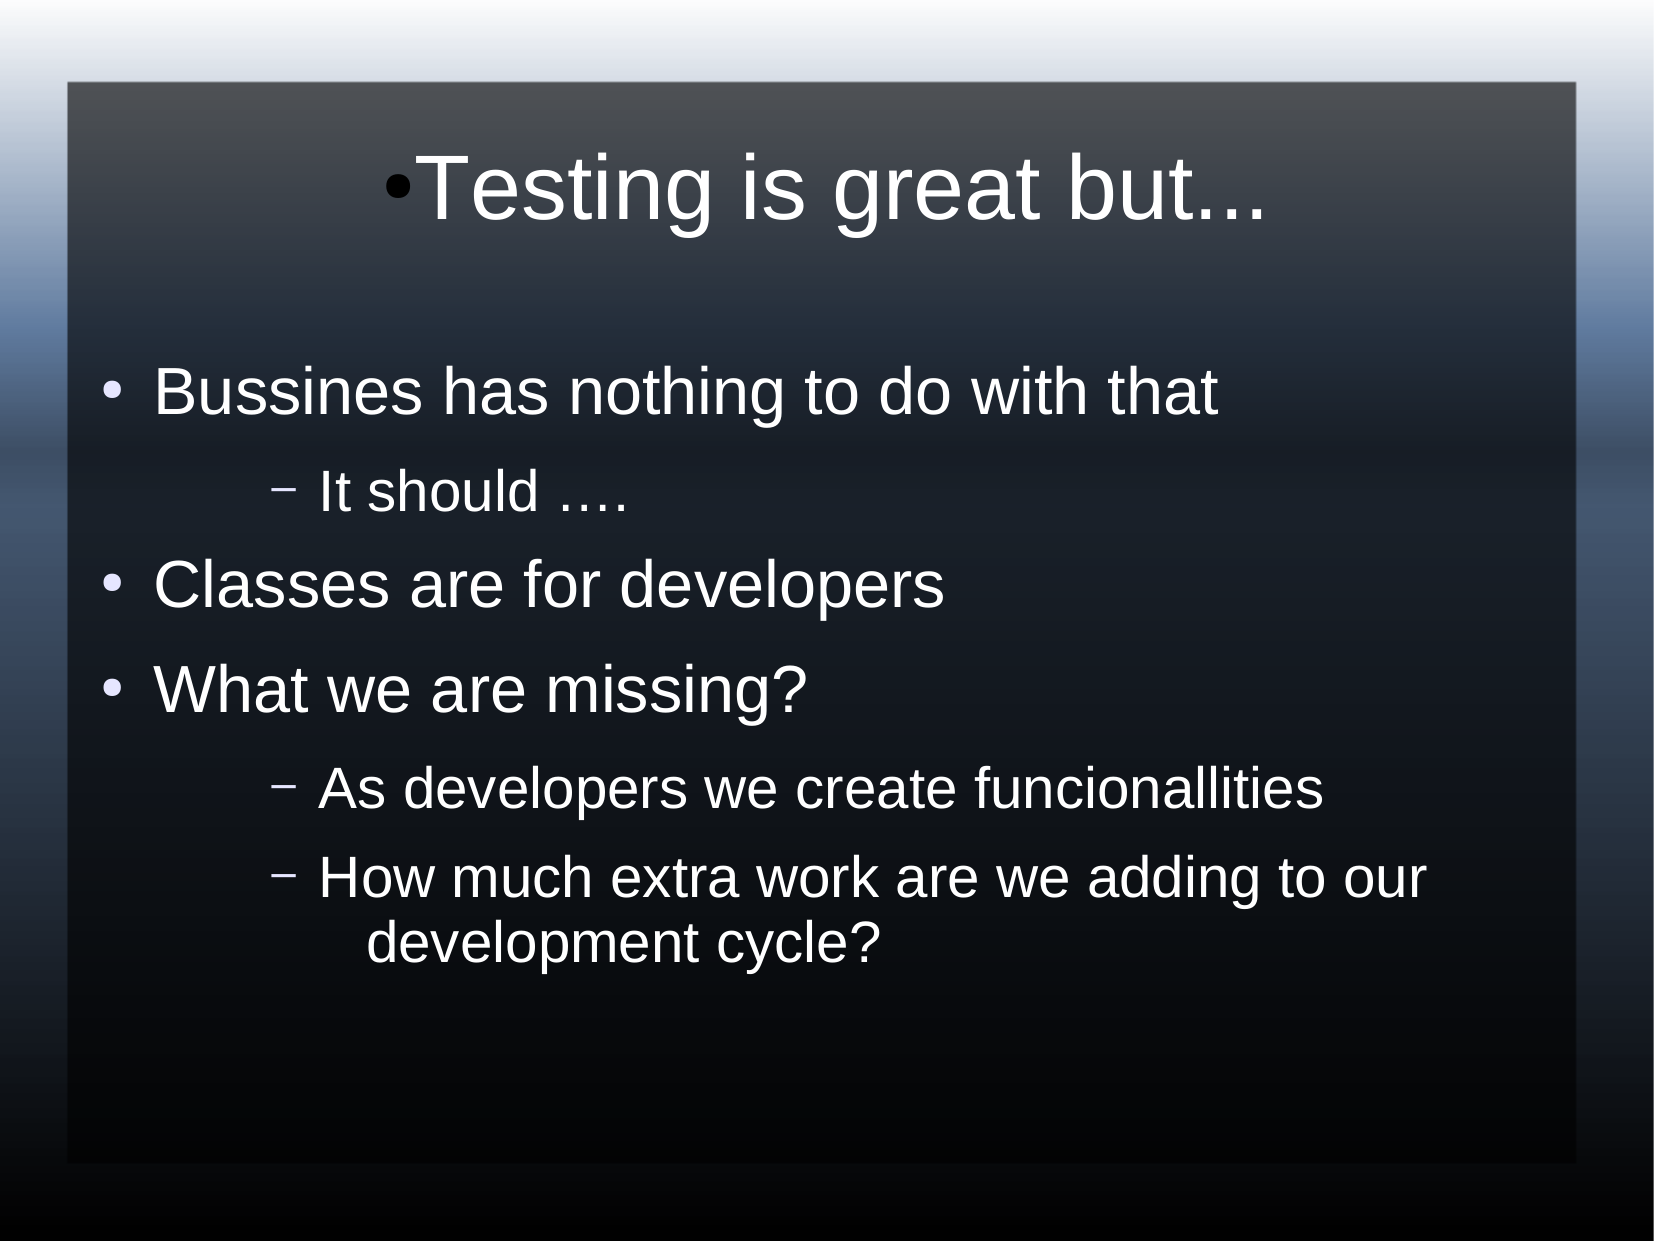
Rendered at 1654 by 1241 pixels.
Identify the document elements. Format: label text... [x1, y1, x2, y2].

picture [0, 0, 1654, 1241]
title Testing is great but... [82, 84, 1571, 292]
list Bussines has nothing to do with that It should …. Classes are for developers What we are missing? As developers we create funcionallities How much extra work are we adding to our development cycle? [82, 354, 1571, 1059]
